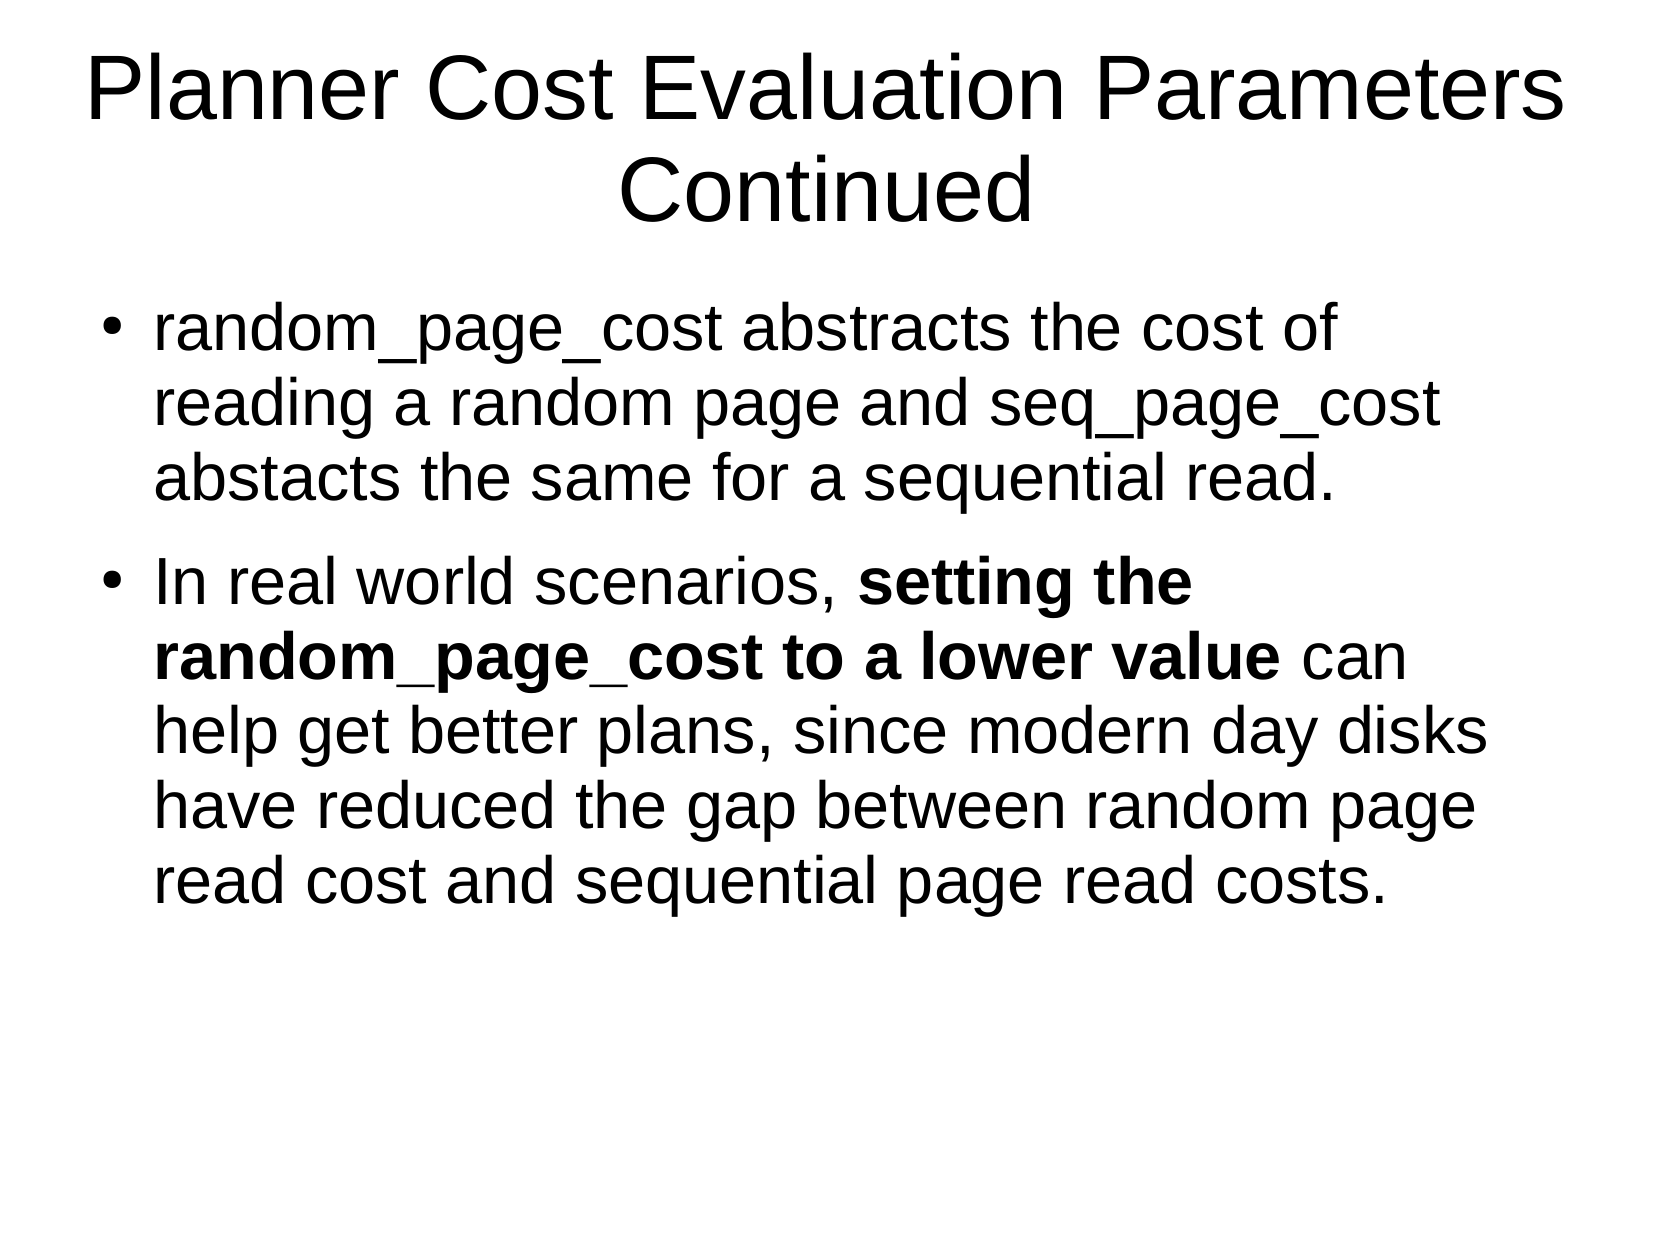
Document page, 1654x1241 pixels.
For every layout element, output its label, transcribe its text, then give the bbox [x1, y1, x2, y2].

title Planner Cost Evaluation Parameters Continued [82, 35, 1571, 243]
list random_page_cost abstracts the cost of reading a random page and seq_page_cost abstacts the same for a sequential read. In real world scenarios, setting the random_page_cost to a lower value can help get better plans, since modern day disks have reduced the gap between random page read cost and sequential page read costs. [82, 290, 1538, 1010]
